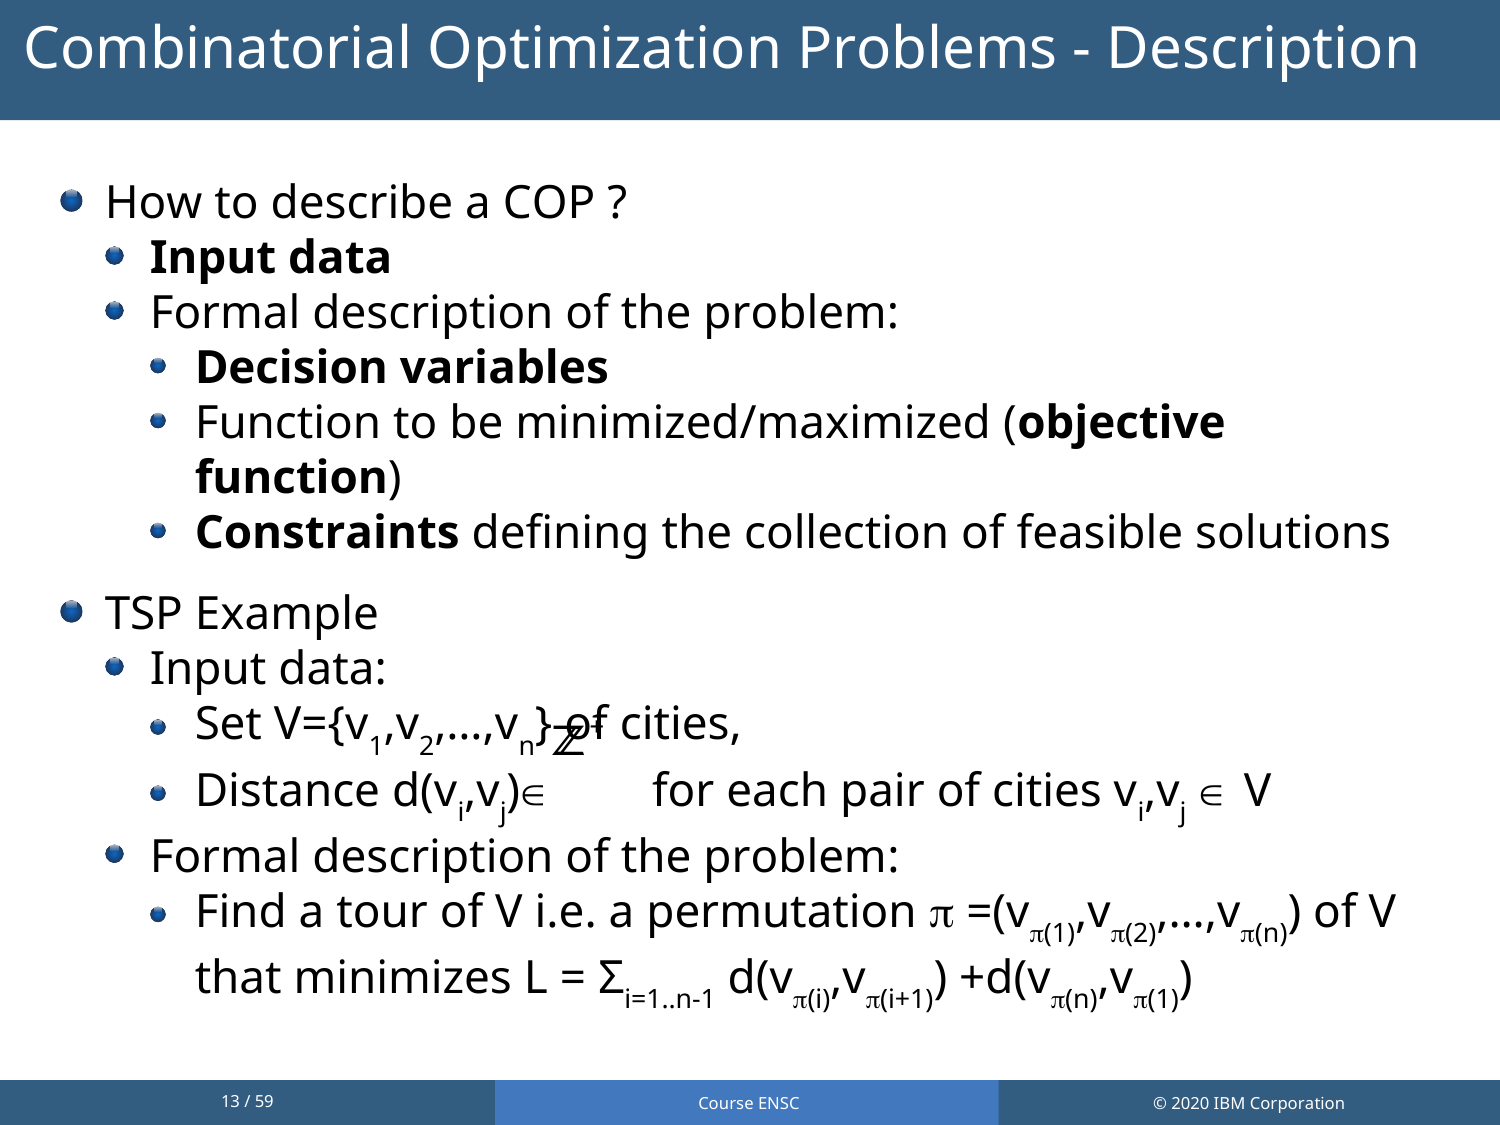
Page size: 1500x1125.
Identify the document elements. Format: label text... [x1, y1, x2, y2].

list How to describe a COP ? Input data Formal description of the problem: Decision variables Function to be minimized/maximized (objective function) Constraints defining the collection of feasible solutions TSP Example Input data: Set V={v1,v2,…,vn} of cities, Distance d(vi,vj)∈ for each pair of cities vi,vj ∈ V Formal description of the problem: Find a tour of V i.e. a permutation π =(vπ(1),vπ(2),…,vπ(n)) of V that minimizes L = Σi=1..n-1 d(vπ(i),vπ(i+1)) +d(vπ(n),vπ(1)) [45, 165, 1441, 1036]
chart [540, 710, 616, 765]
title Combinatorial Optimization Problems - Description [0, 0, 1500, 121]
